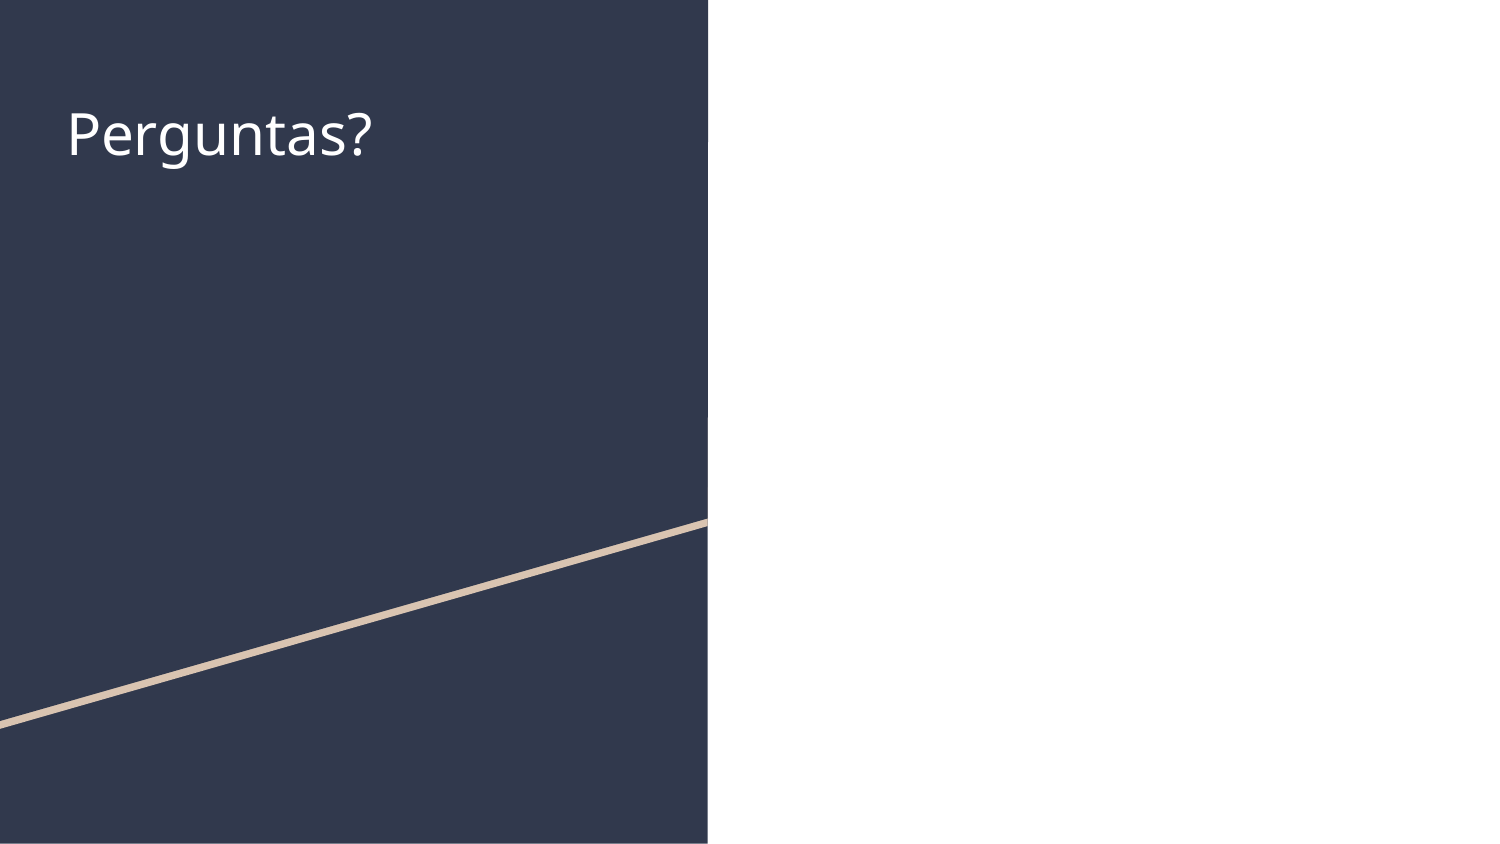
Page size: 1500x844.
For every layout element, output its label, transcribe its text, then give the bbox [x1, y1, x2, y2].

title Perguntas? [51, 82, 660, 494]
